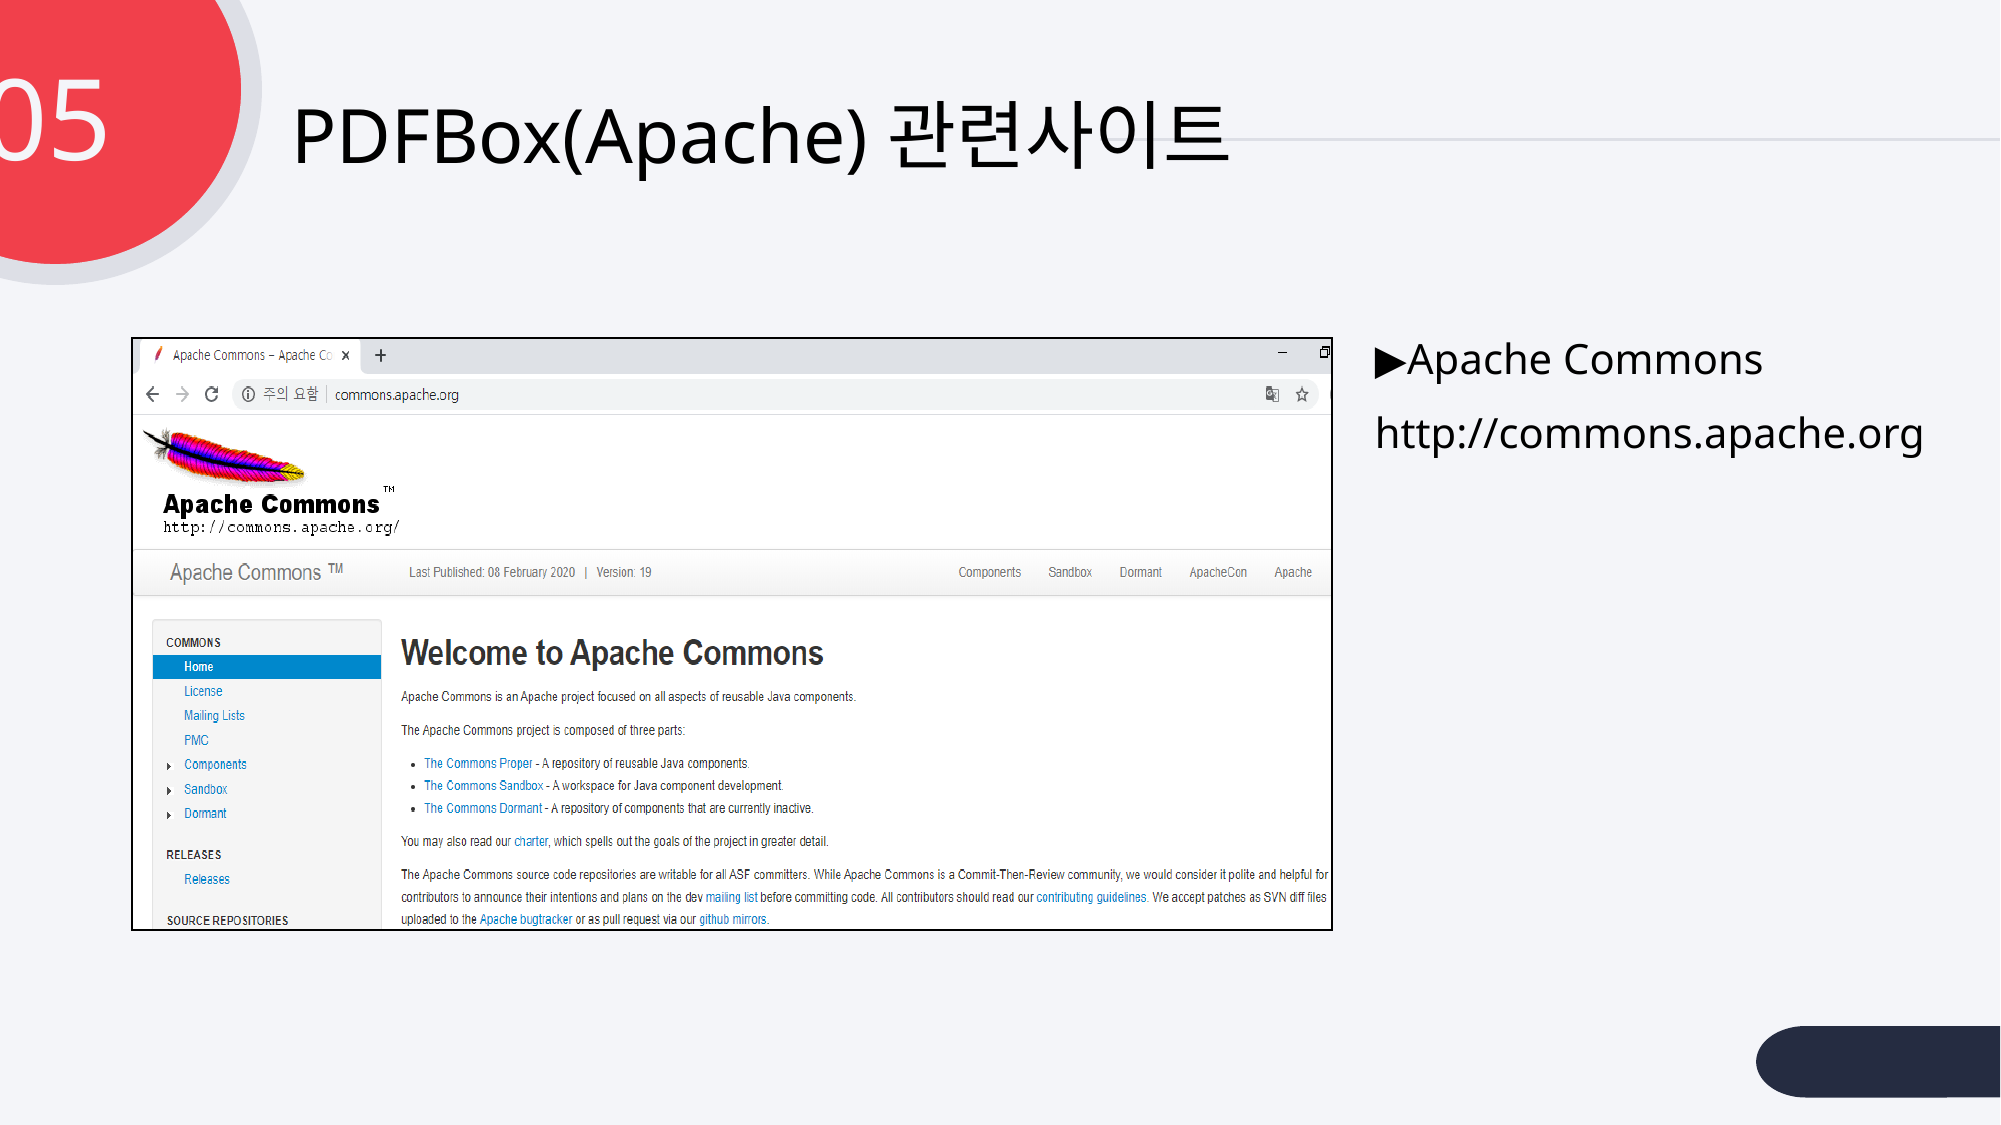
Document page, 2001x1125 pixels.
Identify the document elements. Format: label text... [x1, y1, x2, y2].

list 05 [0, 47, 167, 186]
picture [132, 338, 1331, 930]
list ▶Apache Commons http://commons.apache.org [1375, 338, 1958, 963]
title PDFBox(Apache) 관련사이트 [290, 89, 1378, 191]
